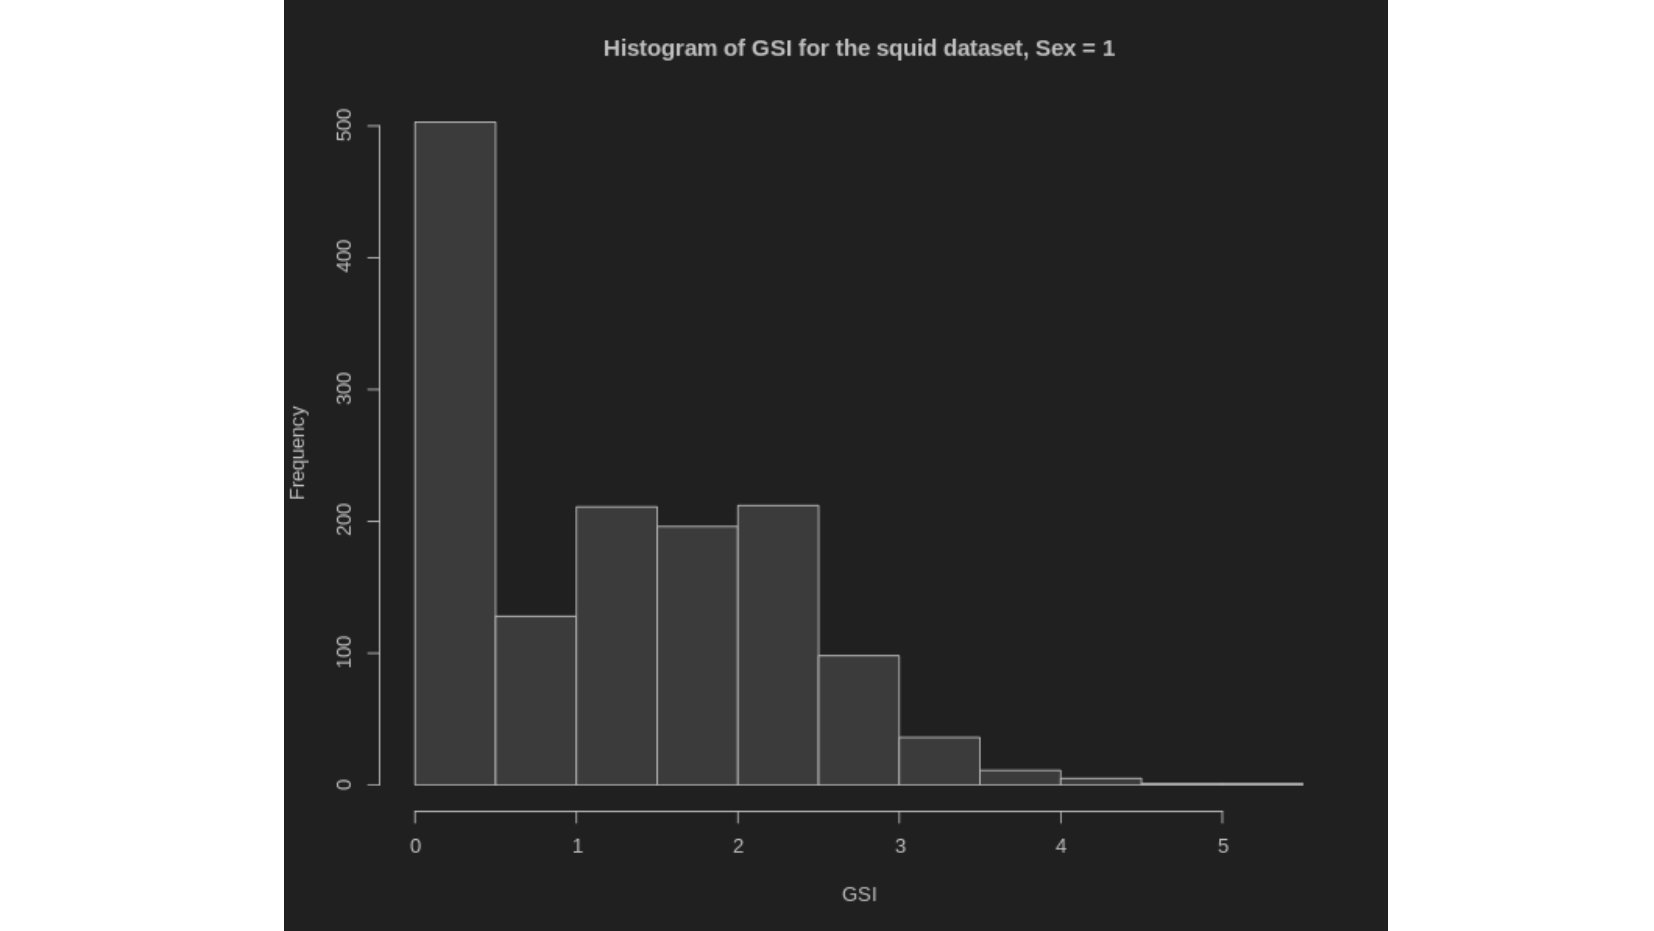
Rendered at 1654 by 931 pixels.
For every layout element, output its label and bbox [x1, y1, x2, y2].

picture [284, 0, 1388, 931]
